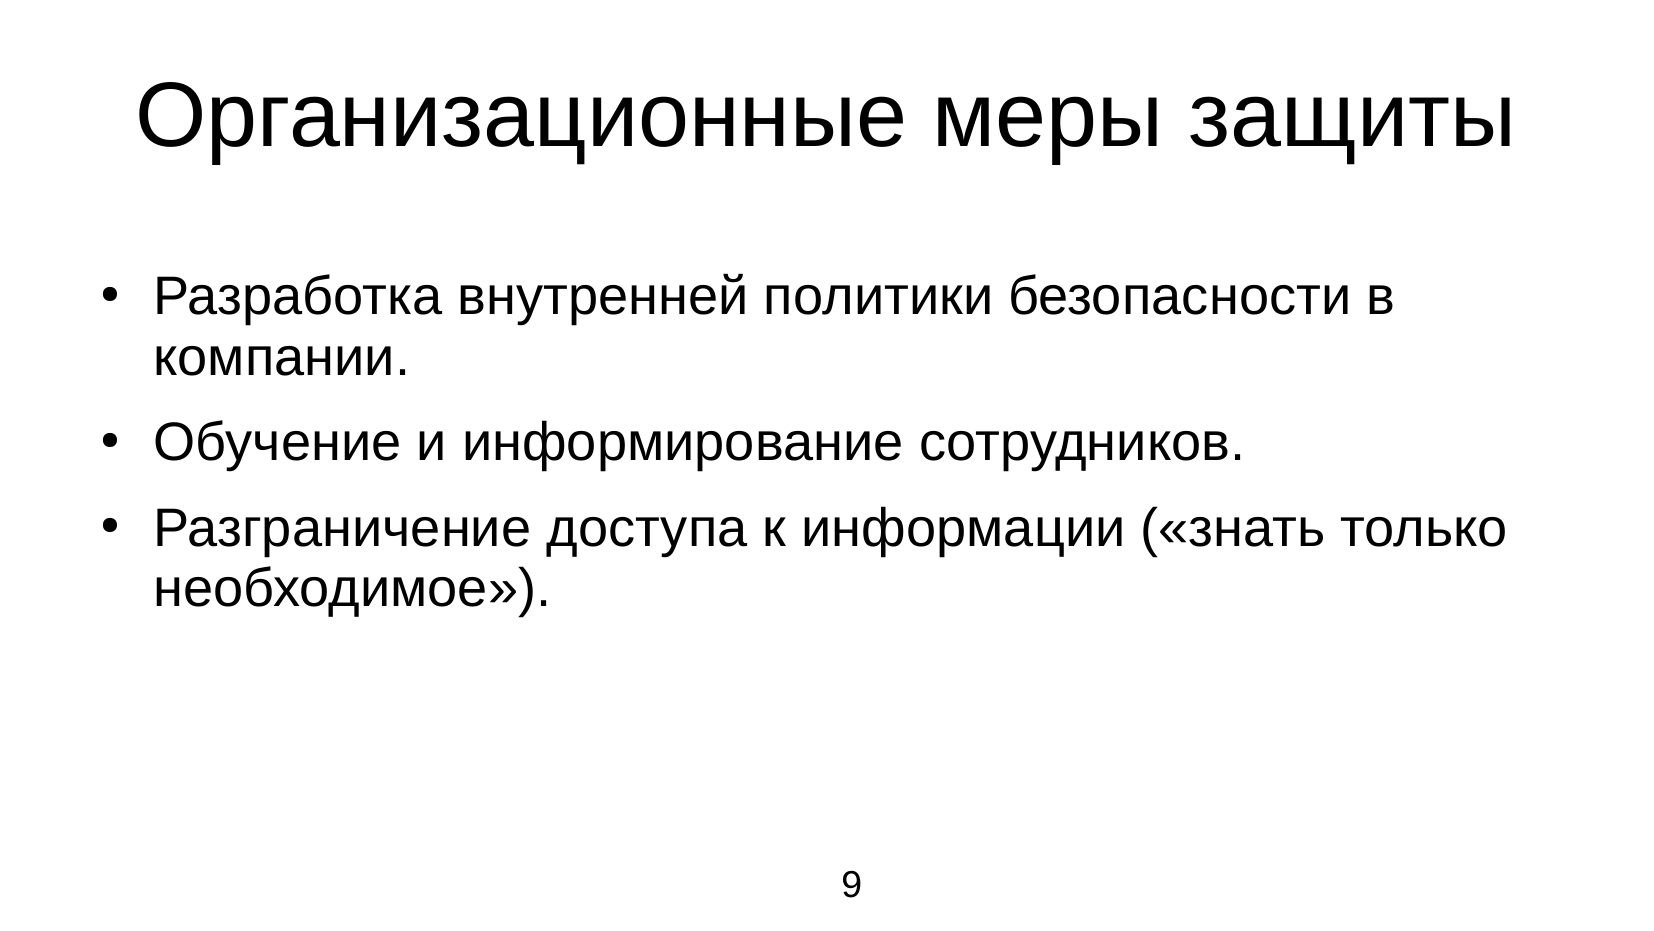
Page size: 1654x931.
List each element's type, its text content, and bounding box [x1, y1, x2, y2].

list Разработка внутренней политики безопасности в компании. Обучение и информирование сотрудников. Разграничение доступа к информации («знать только необходимое»). [82, 265, 1571, 709]
title Организационные меры защиты [82, 37, 1571, 193]
text_box 9 [826, 856, 878, 914]
